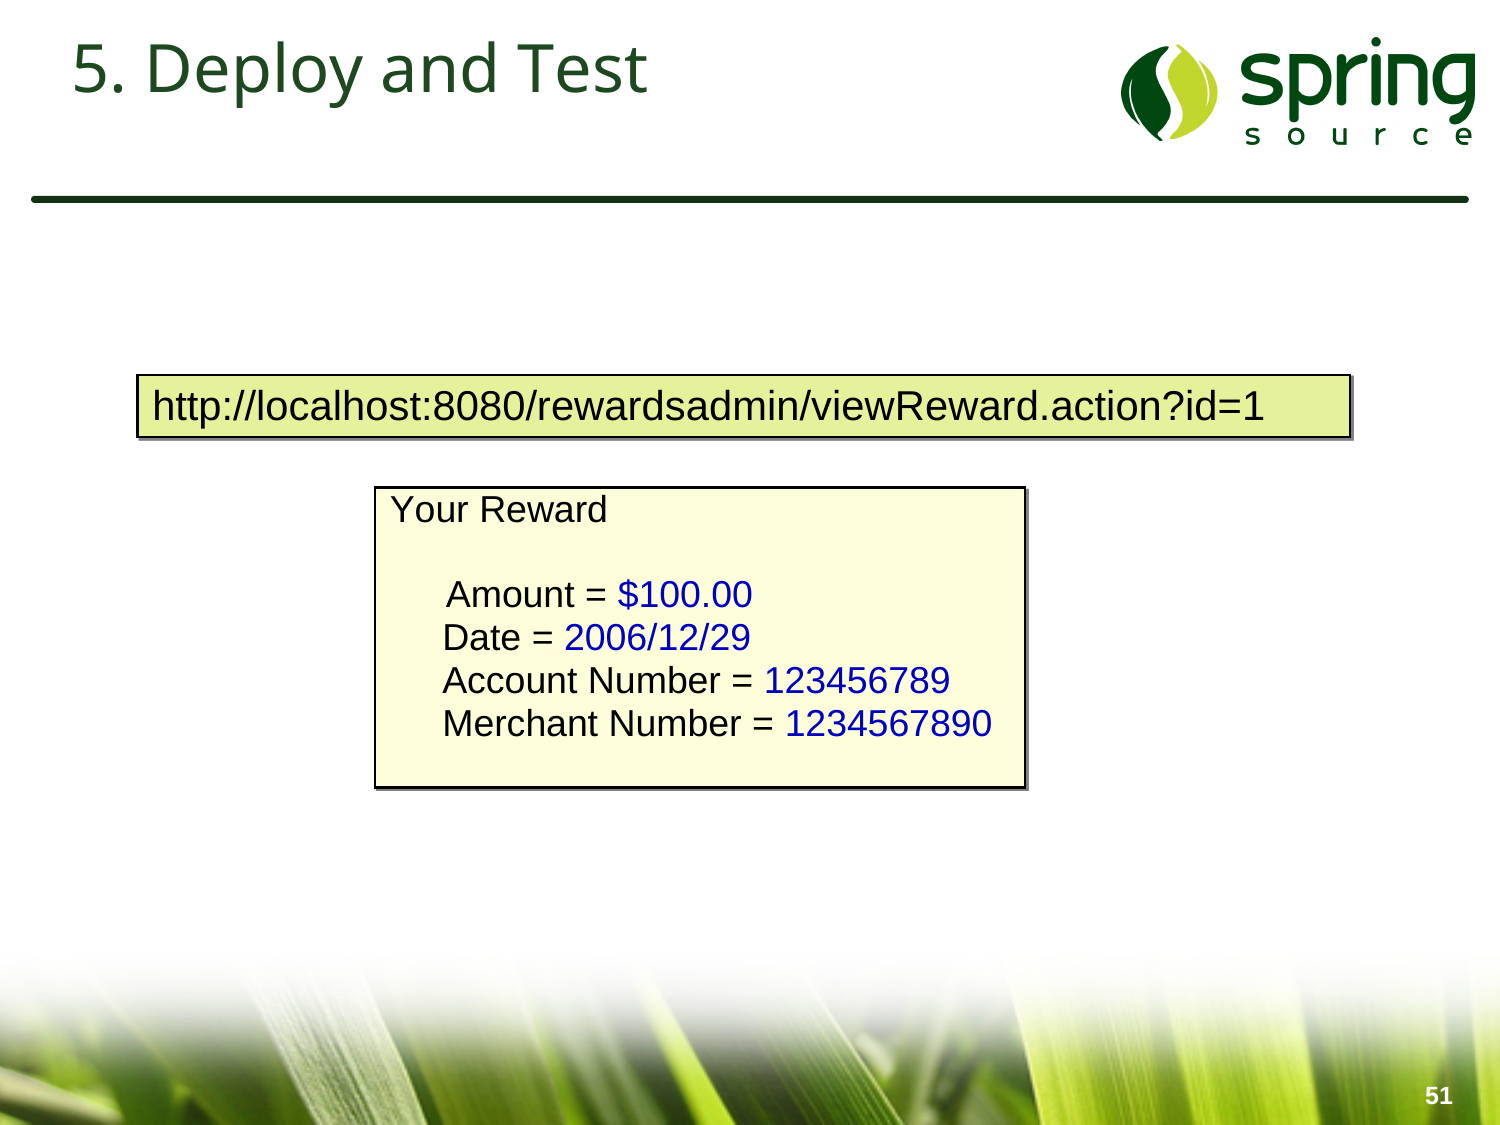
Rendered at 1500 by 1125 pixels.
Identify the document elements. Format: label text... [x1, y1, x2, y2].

text_box Your Reward Amount = $100.00 Date = 2006/12/29 Account Number = 123456789 Merchant Number = 1234567890 [374, 487, 1025, 788]
picture [1121, 37, 1475, 145]
picture [0, 944, 1500, 1125]
text_box http://localhost:8080/rewardsadmin/viewReward.action?id=1 [137, 375, 1351, 437]
title 5. Deploy and Test [56, 13, 1089, 176]
